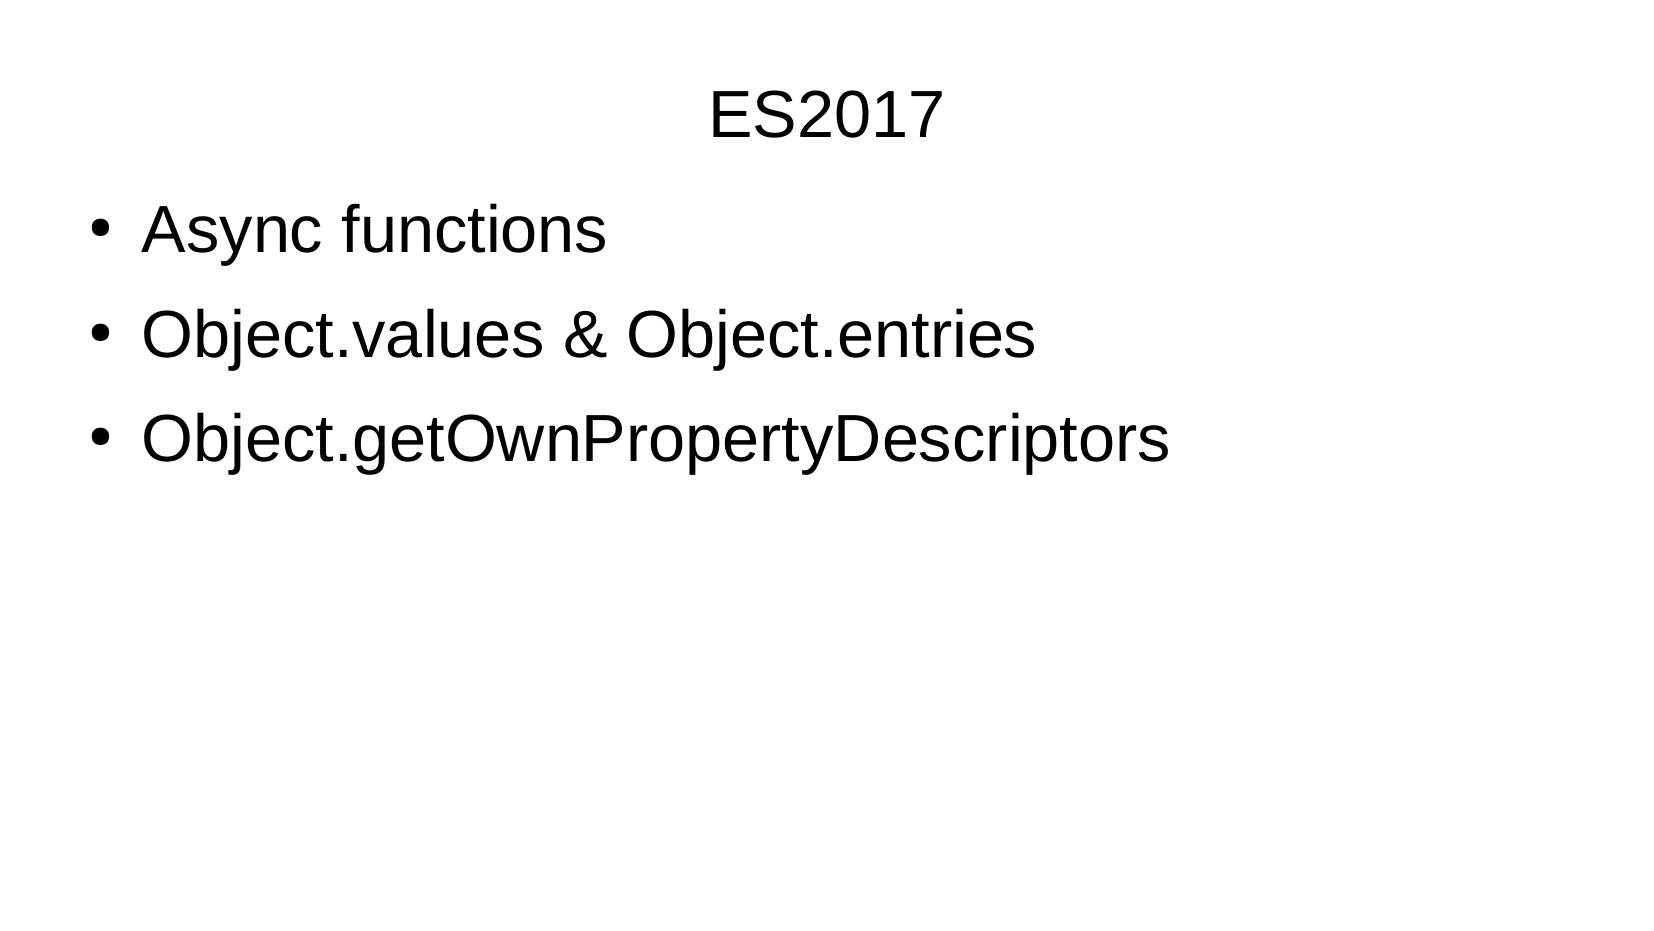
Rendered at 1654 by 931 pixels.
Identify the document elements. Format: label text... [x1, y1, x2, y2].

title ES2017 [82, 37, 1571, 193]
list Async functions Object.values & Object.entries Object.getOwnPropertyDescriptors [70, 192, 1559, 863]
